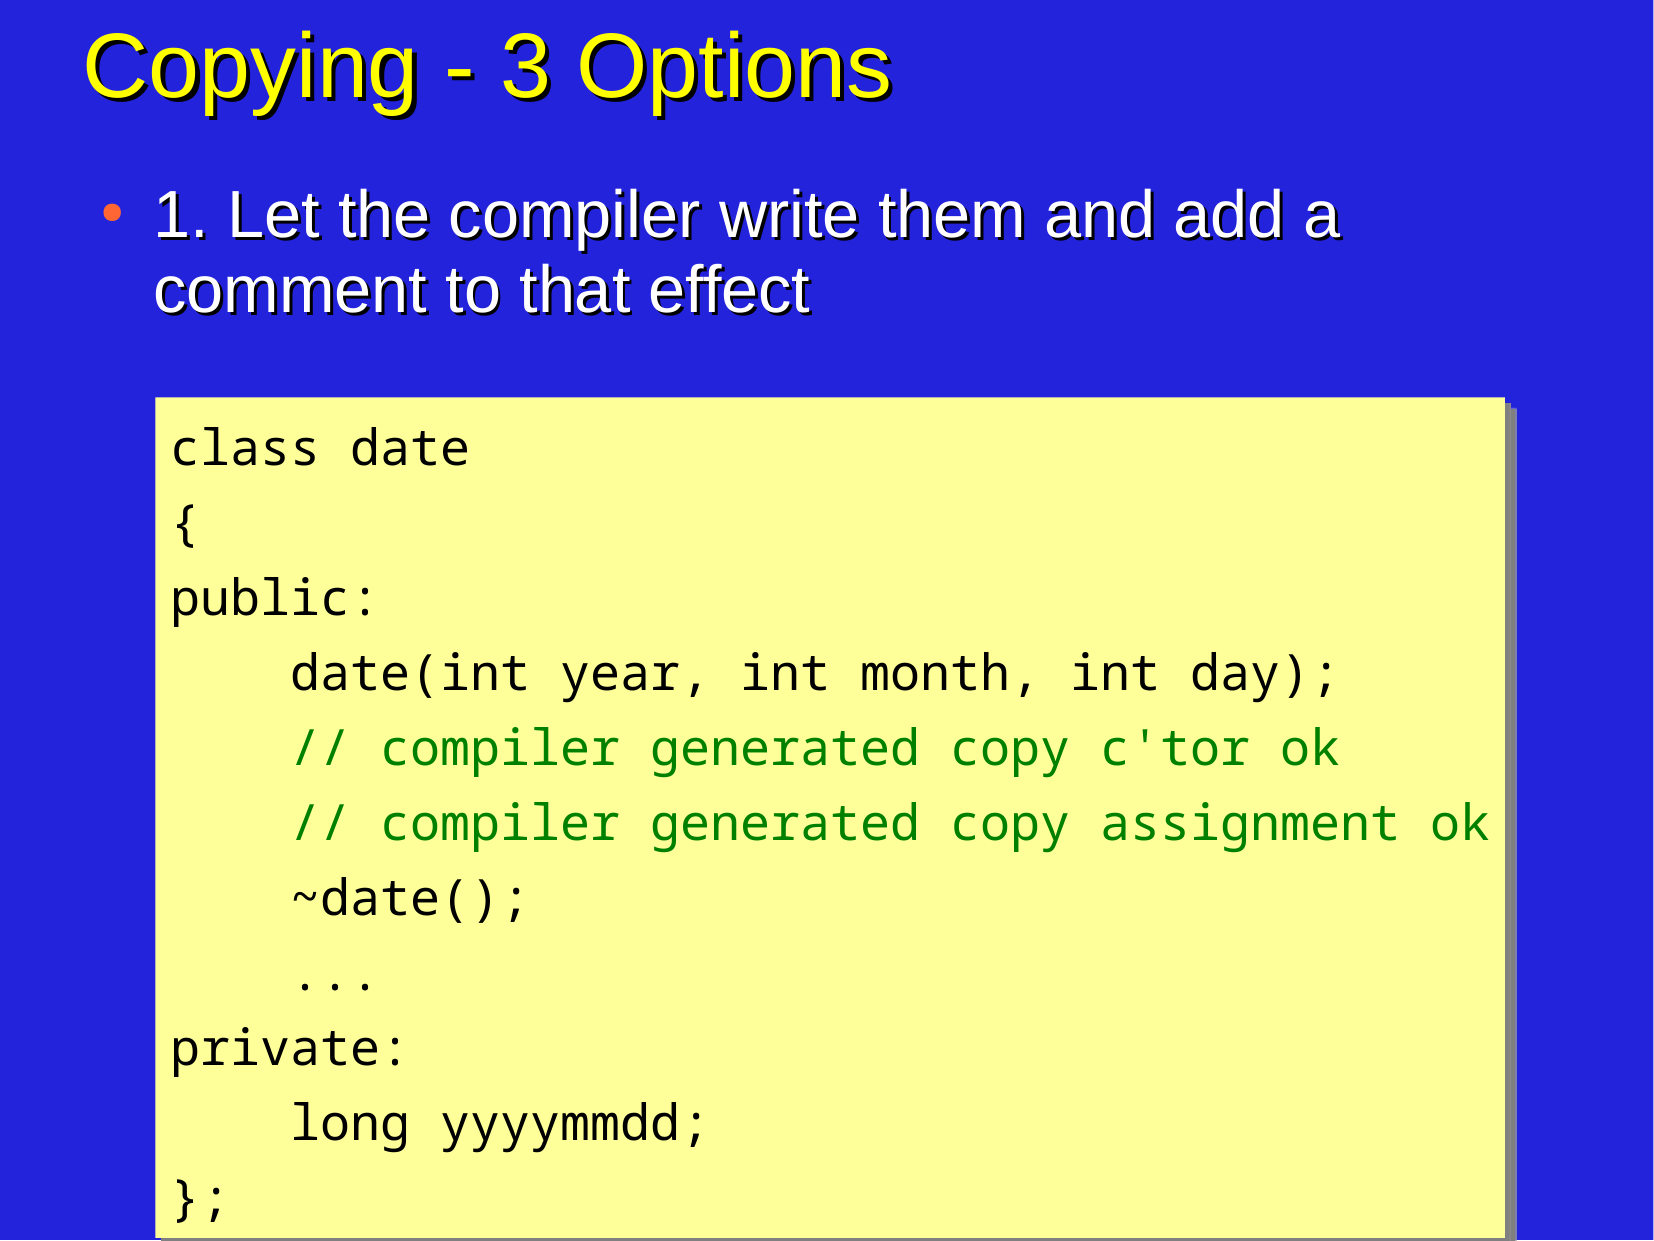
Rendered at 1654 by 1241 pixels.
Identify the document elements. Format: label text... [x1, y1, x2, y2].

title Copying - 3 Options [82, 2, 1571, 130]
list 1. Let the compiler write them and add a comment to that effect [82, 177, 1571, 1182]
text_box class date { public: date(int year, int month, int day); // compiler generated copy c'tor ok // compiler generated copy assignment ok ~date(); ... private: long yyyymmdd; }; [155, 397, 1505, 1238]
